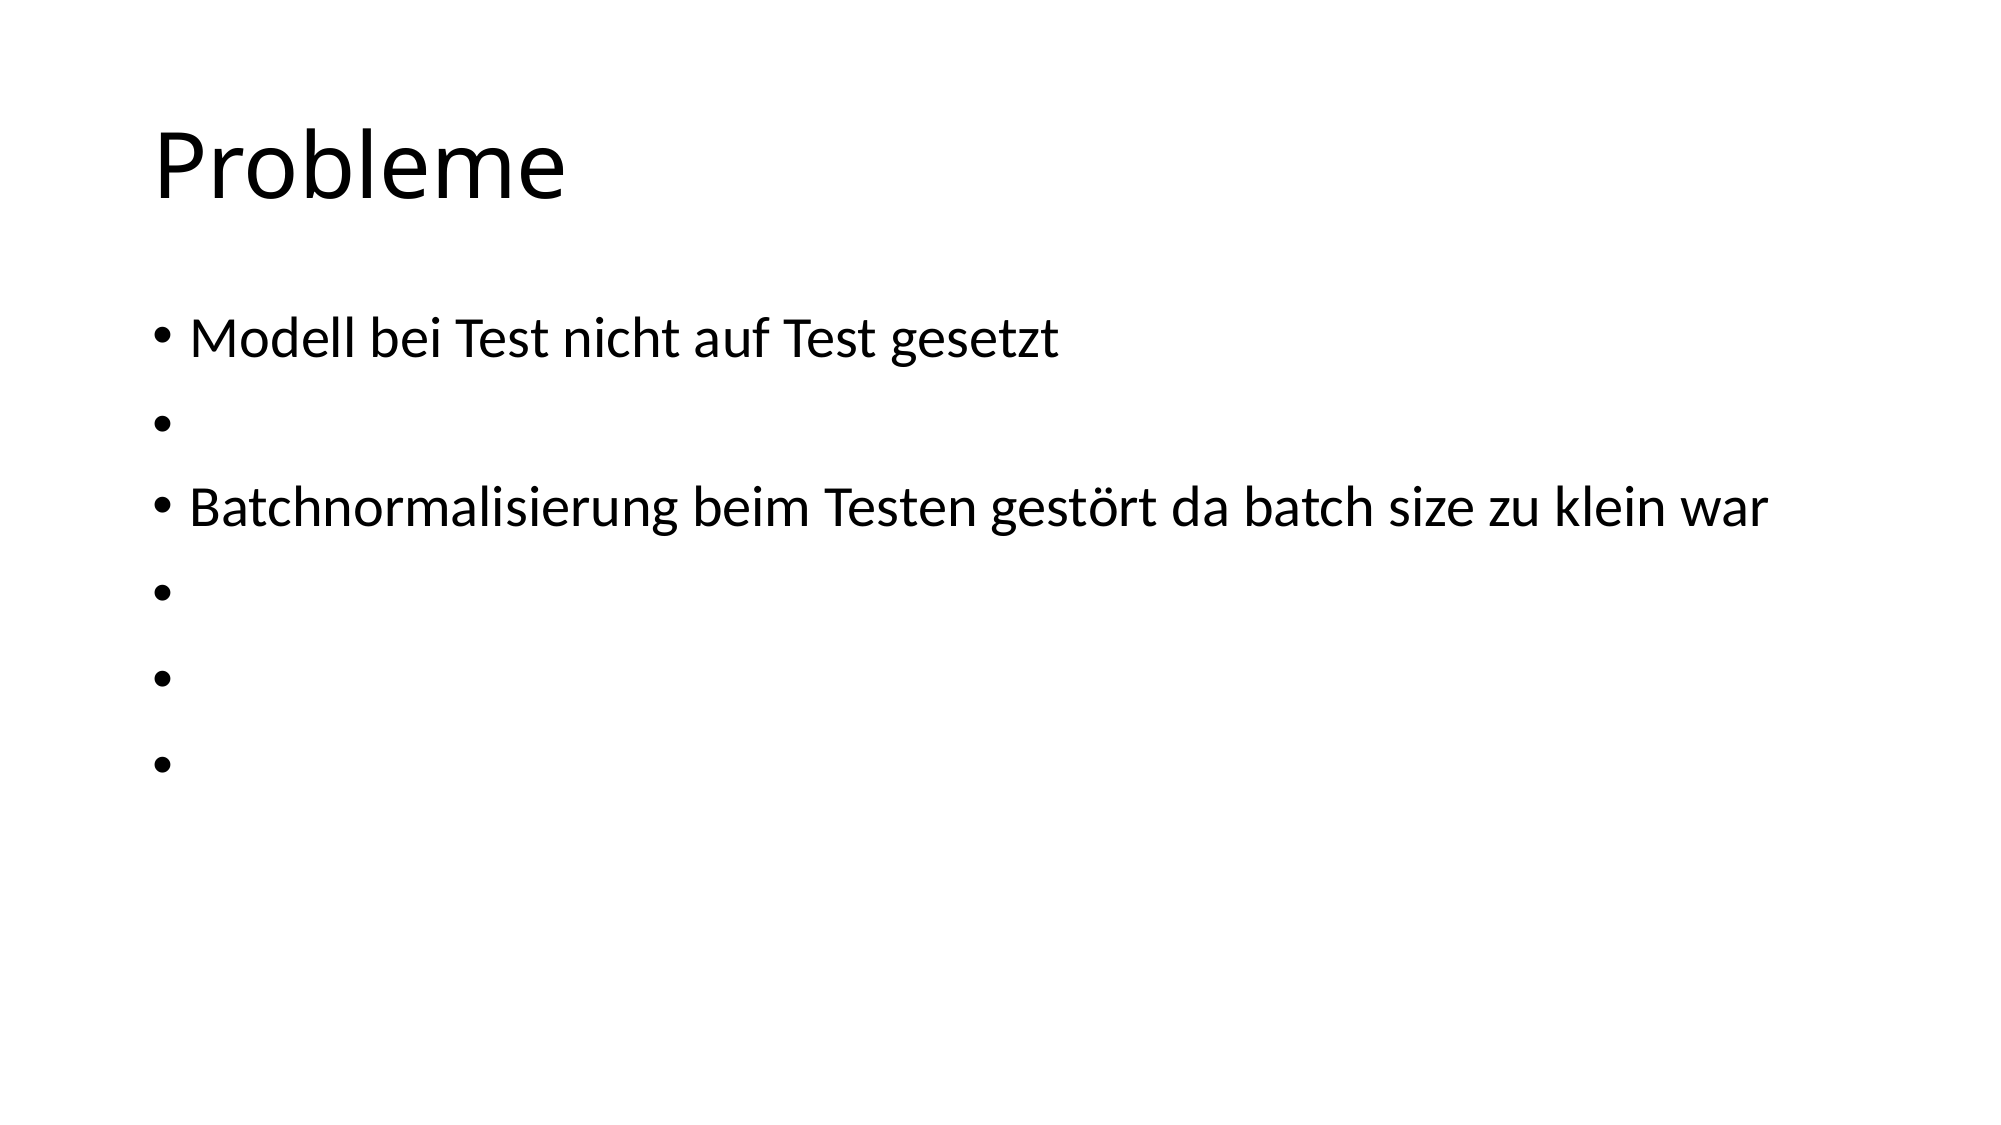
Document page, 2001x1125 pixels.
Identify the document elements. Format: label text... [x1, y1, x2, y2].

list Modell bei Test nicht auf Test gesetzt Batchnormalisierung beim Testen gestört da batch size zu klein war [137, 299, 1863, 1014]
title Probleme [137, 59, 1863, 278]
